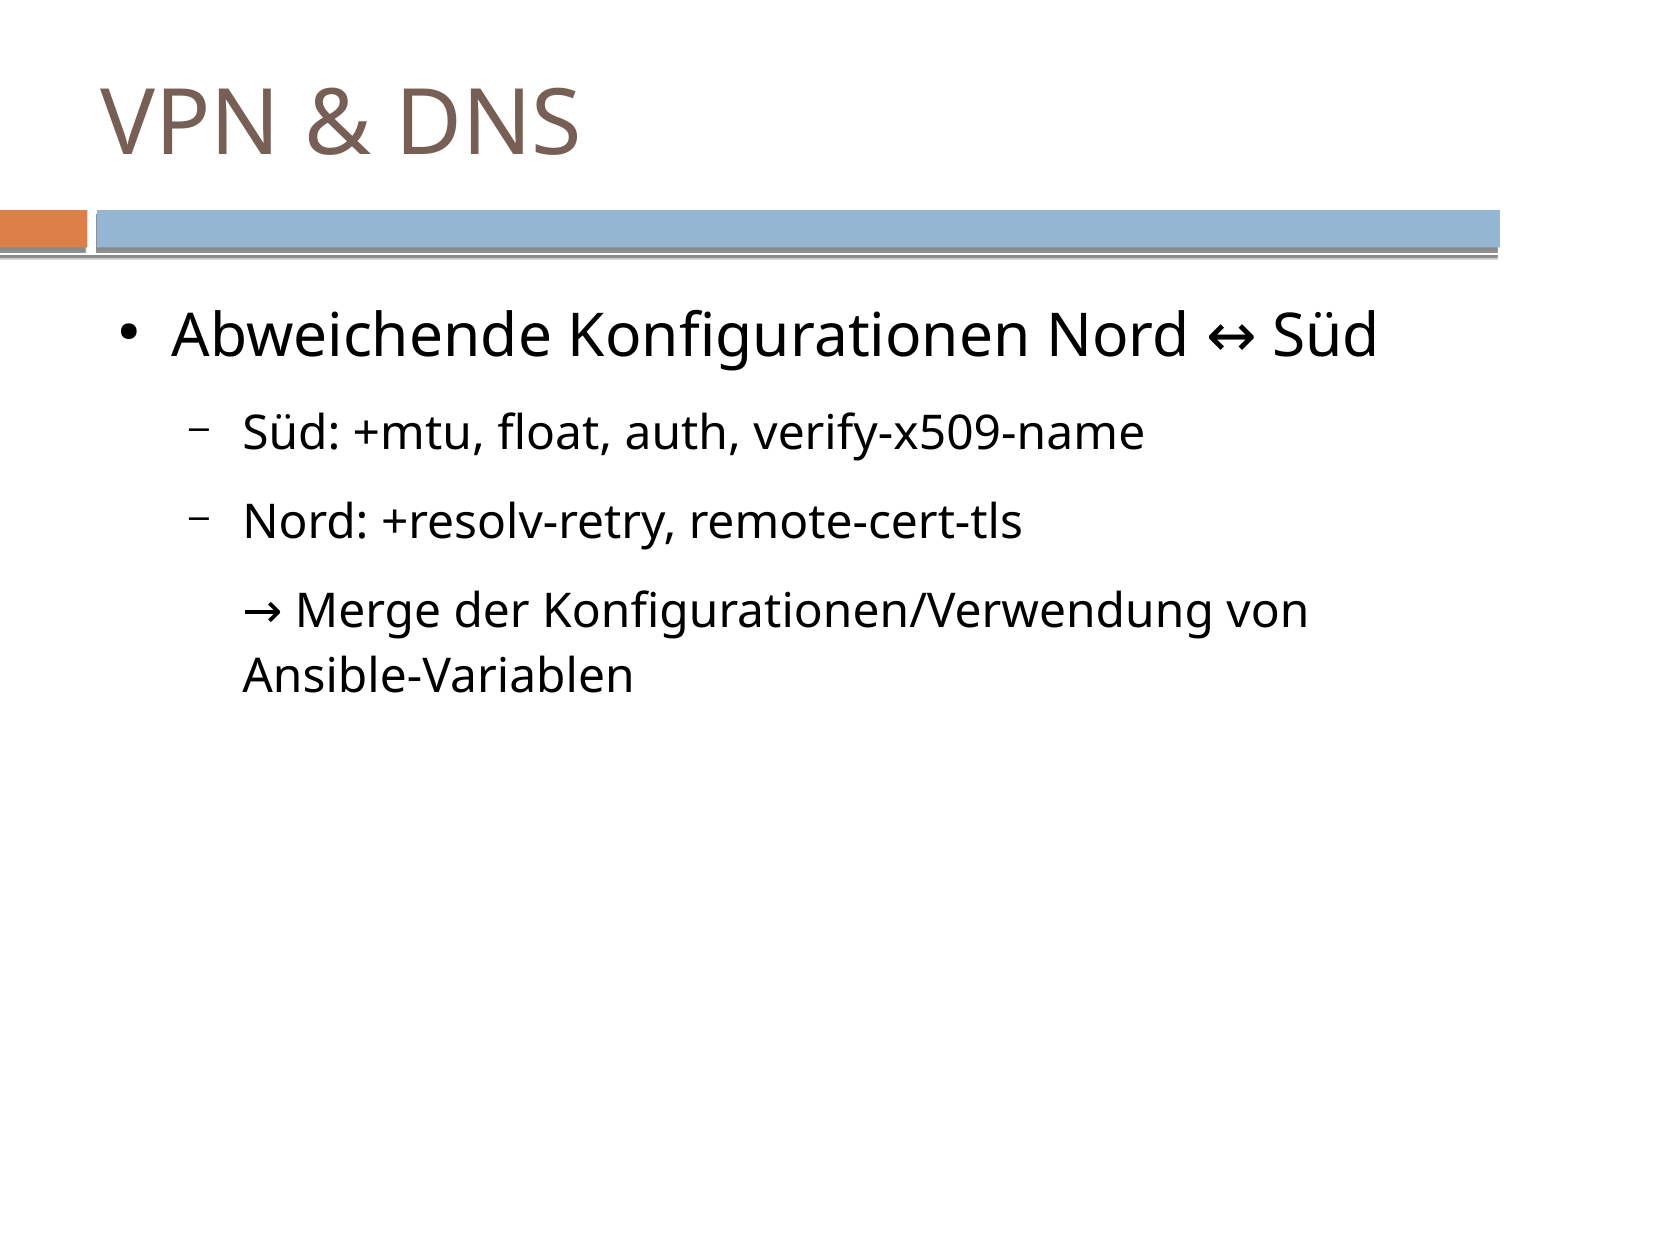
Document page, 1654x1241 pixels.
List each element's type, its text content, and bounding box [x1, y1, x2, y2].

title VPN & DNS [100, 11, 1607, 226]
list Abweichende Konfigurationen Nord ↔ Süd Süd: +mtu, float, auth, verify-x509-name Nord: +resolv-retry, remote-cert-tls → Merge der Konfigurationen/Verwendung von Ansible-Variablen [100, 292, 1438, 1030]
